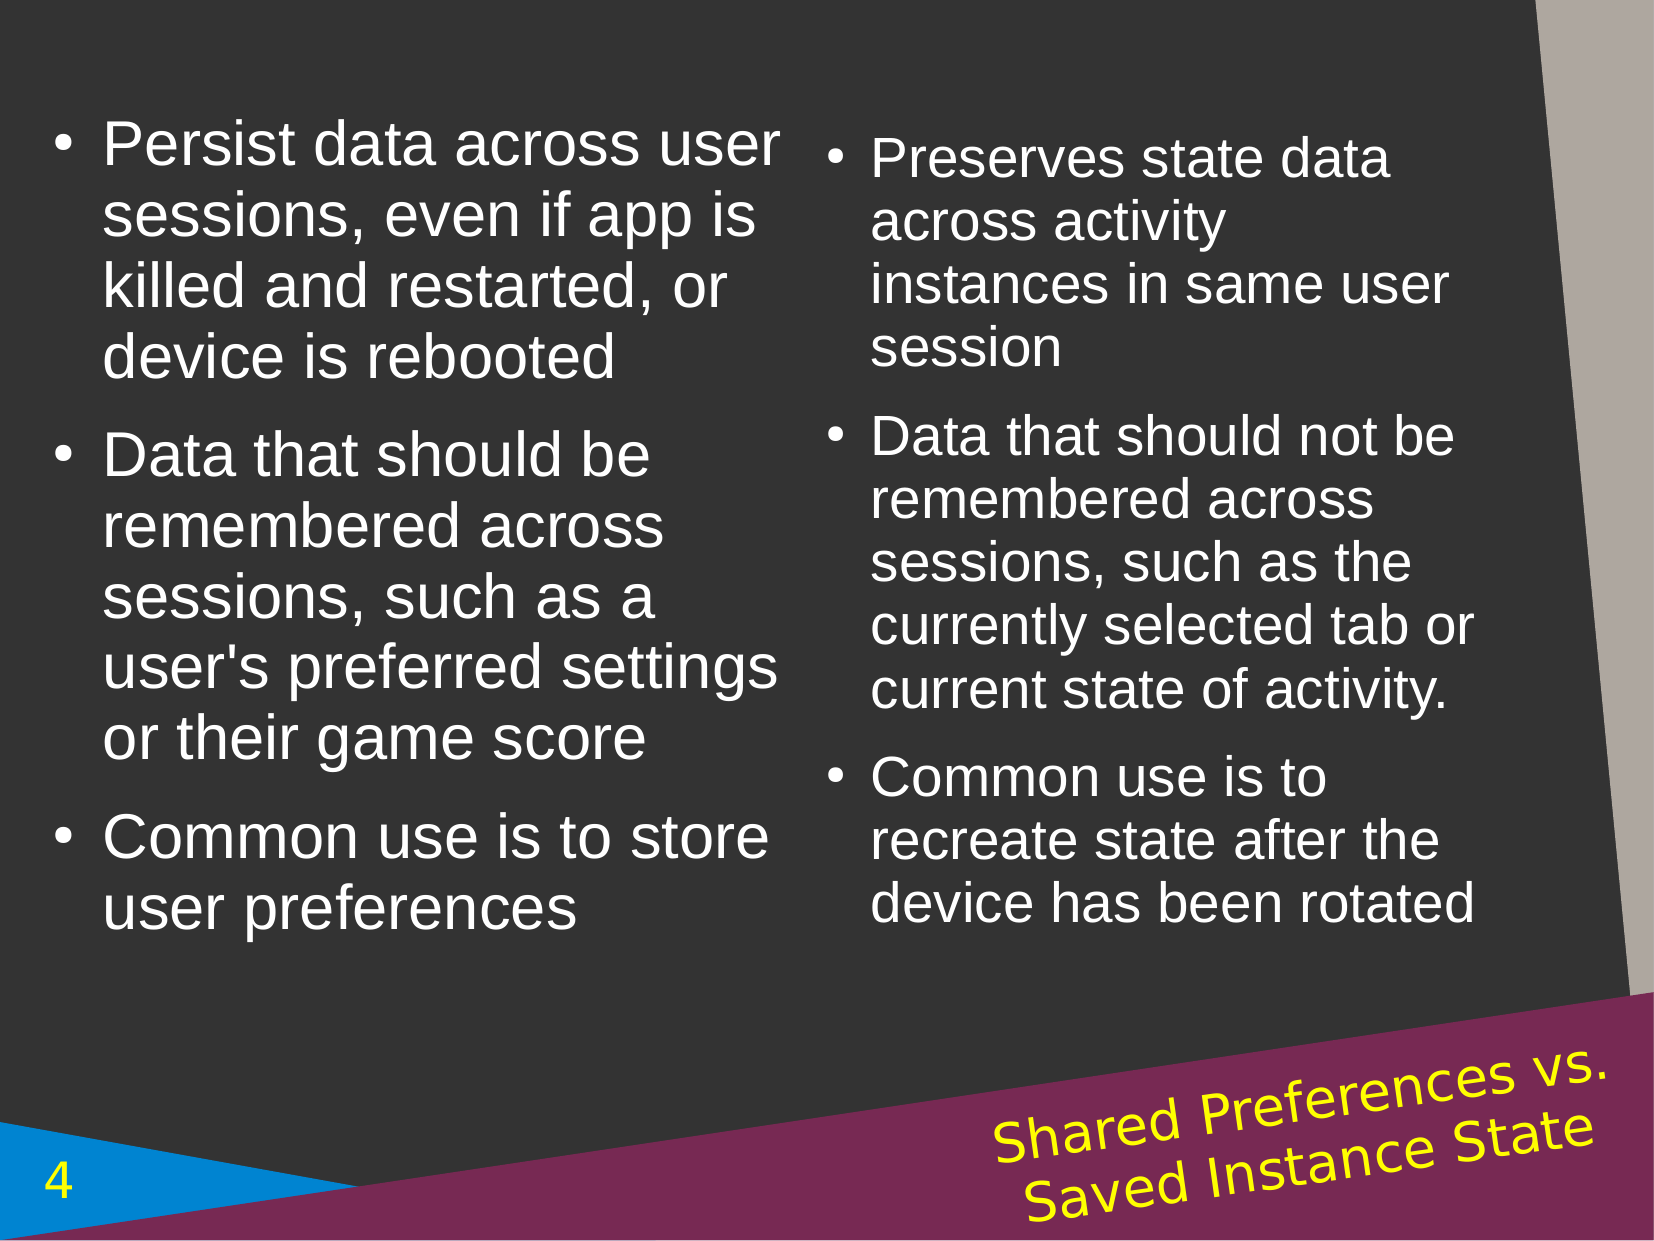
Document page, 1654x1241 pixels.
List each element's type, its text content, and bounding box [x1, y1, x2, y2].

title Shared Preferences vs. Saved Instance State [956, 995, 1654, 1241]
list Preserves state data across activity instances in same user session Data that should not be remembered across sessions, such as the currently selected tab or current state of activity. Common use is to recreate state after the device has been rotated [810, 63, 1482, 997]
list Persist data across user sessions, even if app is killed and restarted, or device is rebooted Data that should be remembered across sessions, such as a user's preferred settings or their game score Common use is to store user preferences [35, 59, 791, 993]
